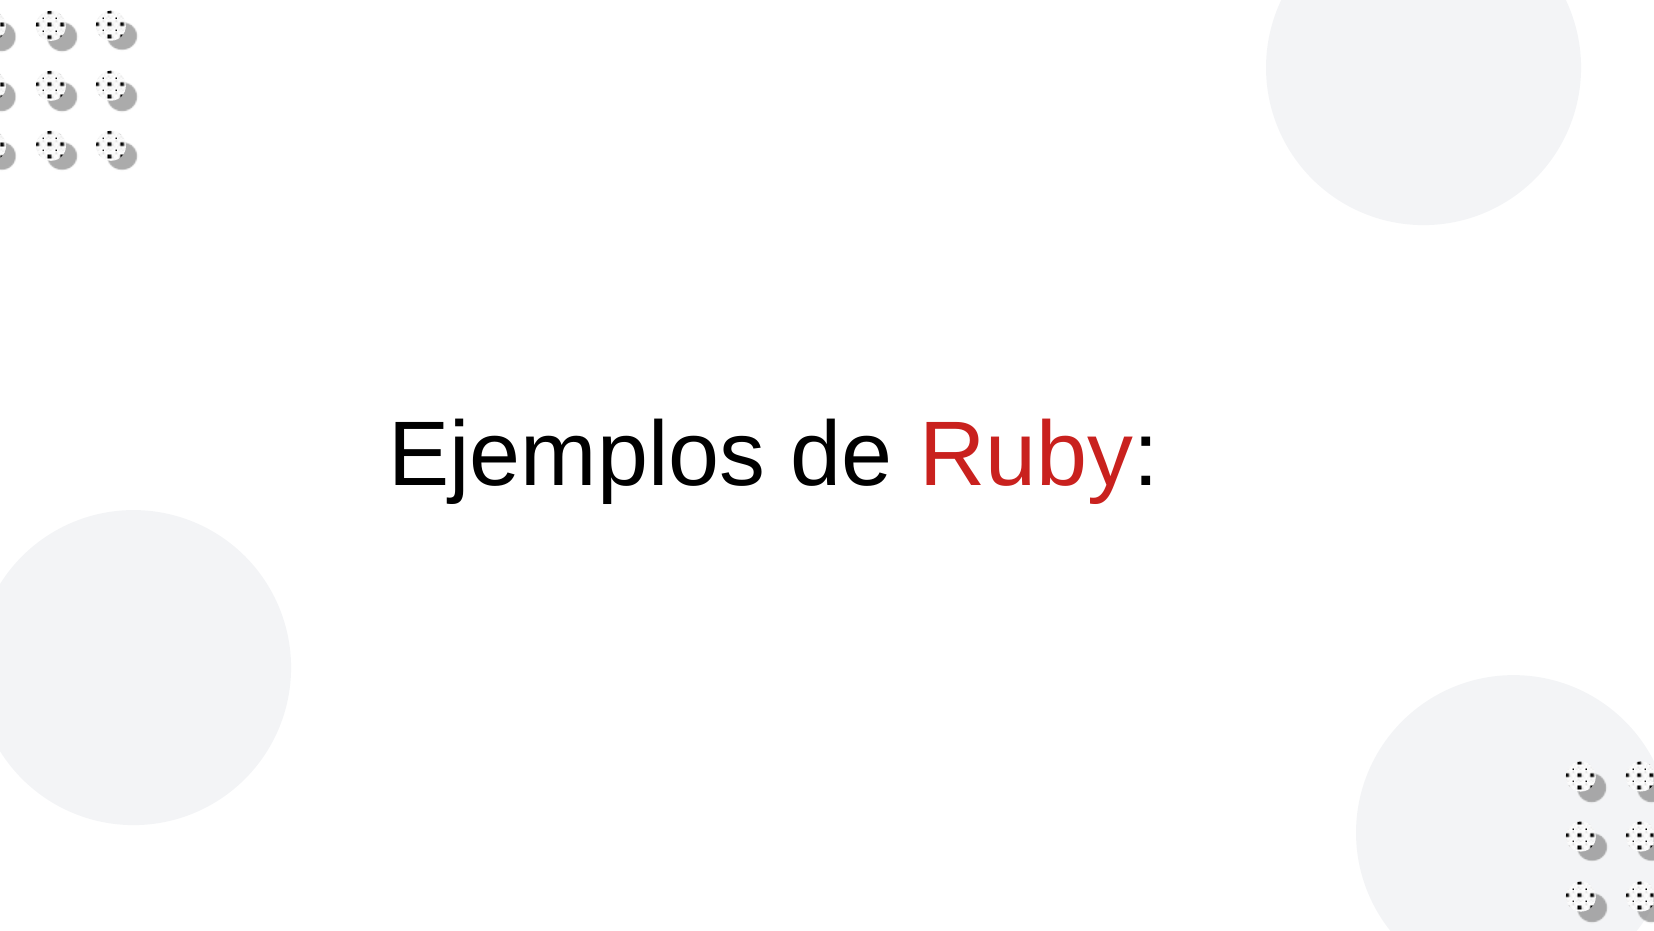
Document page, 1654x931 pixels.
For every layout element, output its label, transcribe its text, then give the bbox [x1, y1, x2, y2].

picture [95, 130, 127, 161]
picture [1565, 761, 1596, 792]
picture [1625, 761, 1654, 792]
title Ejemplos de Ruby: [29, 376, 1518, 532]
picture [1565, 881, 1596, 912]
picture [1625, 821, 1654, 852]
picture [35, 130, 67, 161]
picture [0, 73, 6, 98]
picture [95, 10, 126, 41]
picture [35, 10, 66, 41]
picture [1565, 821, 1596, 852]
picture [35, 70, 66, 101]
picture [95, 70, 126, 101]
picture [0, 133, 7, 158]
picture [1625, 881, 1654, 912]
picture [0, 13, 6, 38]
